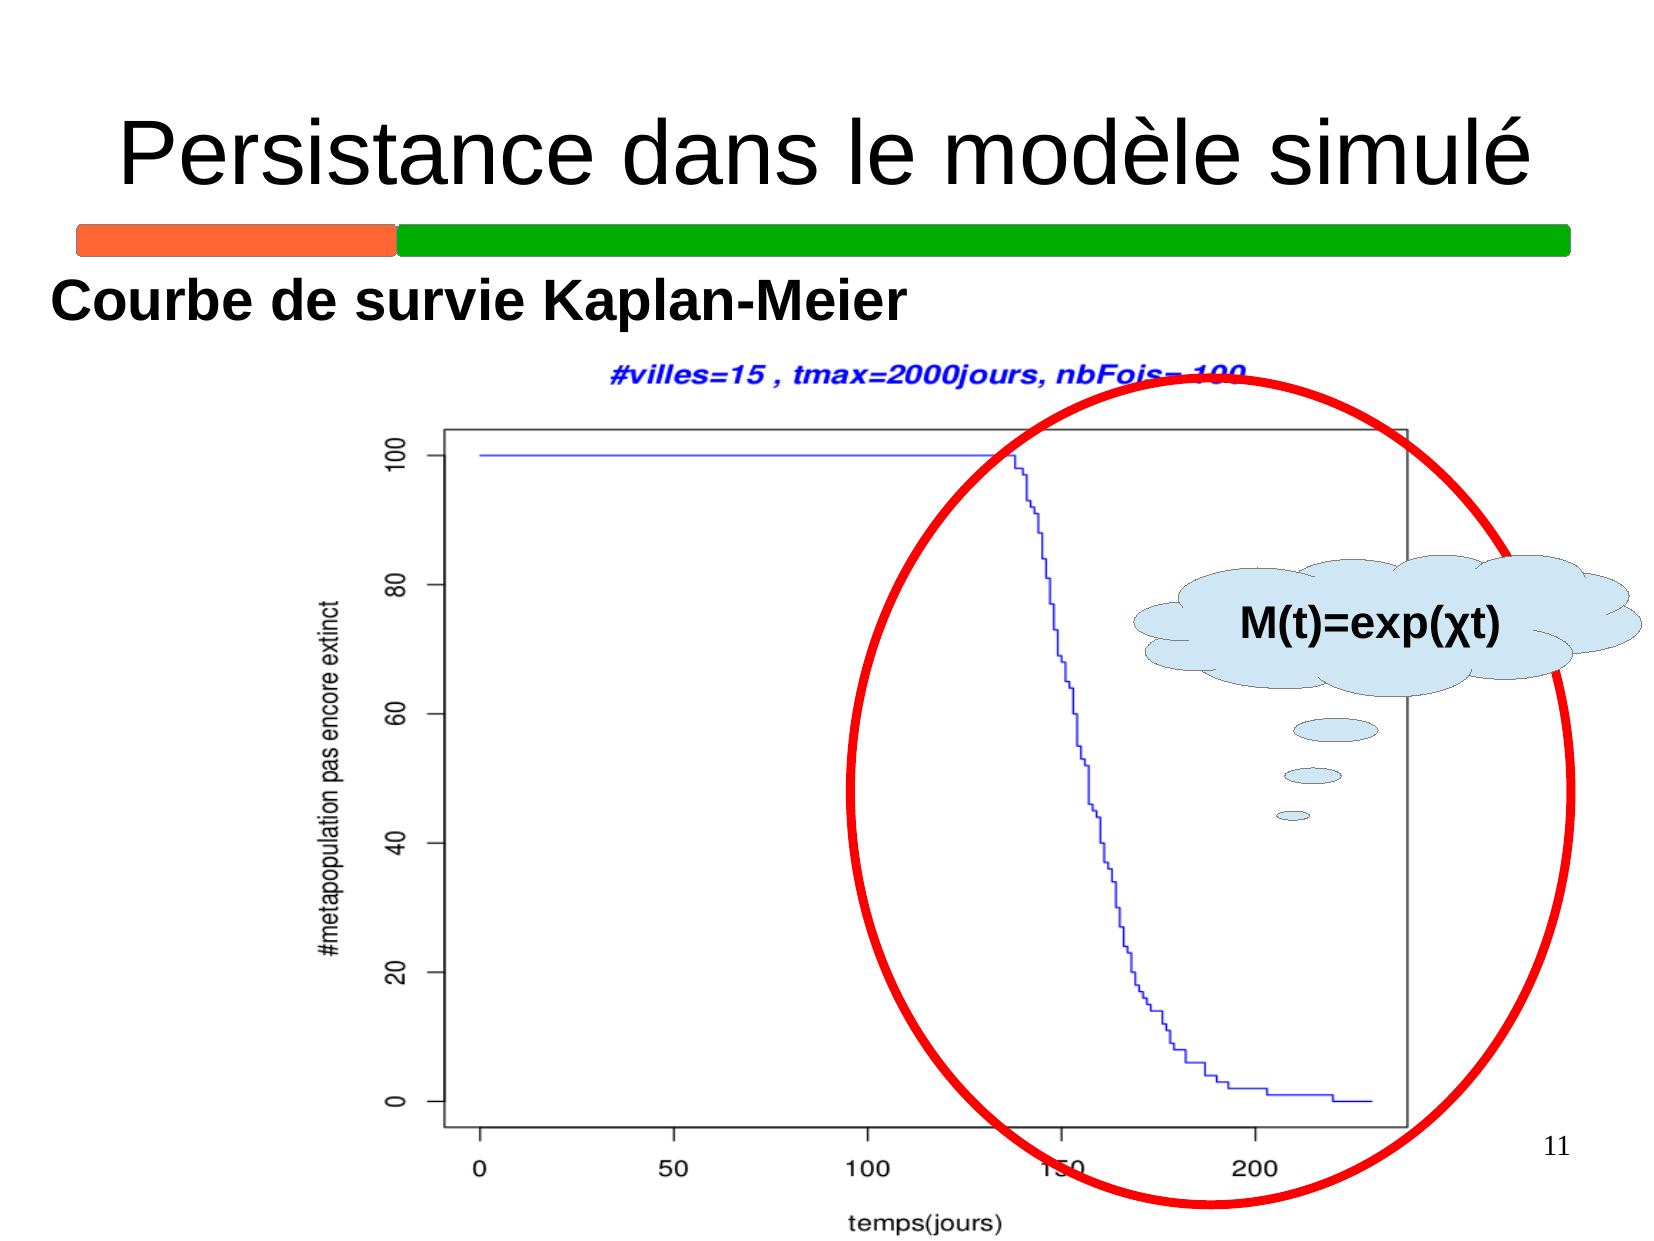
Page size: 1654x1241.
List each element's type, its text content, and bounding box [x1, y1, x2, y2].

text_box [76, 224, 1571, 257]
text_box M(t)=exp(χt) [1276, 811, 1310, 821]
text_box M(t)=exp(χt) [1133, 555, 1642, 697]
text_box Courbe de survie Kaplan-Meier [35, 259, 1004, 340]
title Persistance dans le modèle simulé [82, 49, 1571, 227]
picture [309, 342, 1465, 1241]
text_box [165, 94, 1182, 165]
text_box M(t)=exp(χt) [1293, 718, 1379, 742]
text_box M(t)=exp(χt) [1284, 767, 1342, 784]
picture [855, 383, 1465, 1200]
